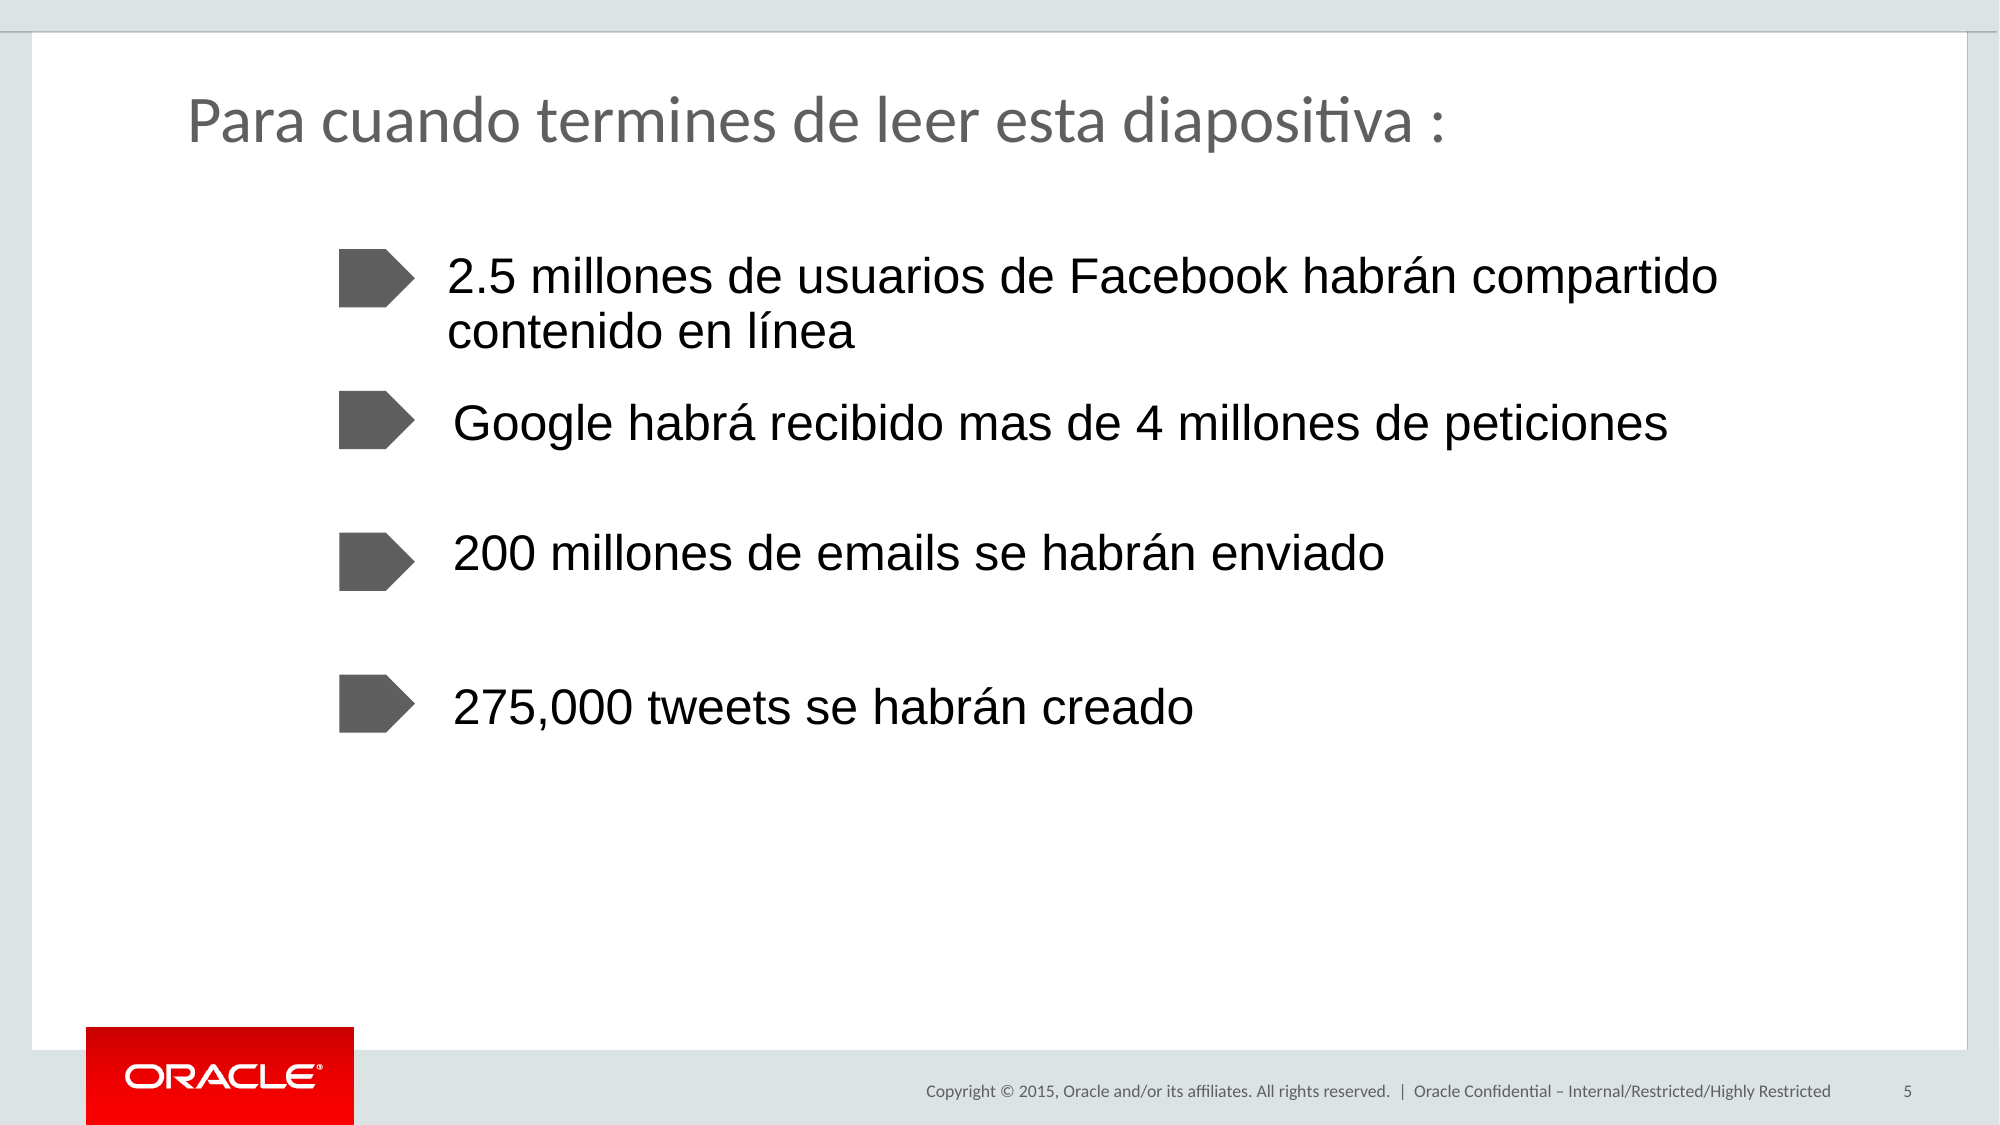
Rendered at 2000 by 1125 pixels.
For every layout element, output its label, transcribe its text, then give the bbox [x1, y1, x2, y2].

text_box [339, 532, 415, 591]
text_box [339, 249, 415, 308]
slide_number <number> [1849, 1075, 1913, 1106]
picture [86, 1027, 354, 1125]
text_box 200 millones de emails se habrán enviado [438, 518, 1816, 671]
text_box [339, 390, 415, 450]
text_box [339, 674, 415, 733]
footer Oracle Confidential – Internal/Restricted/Highly Restricted [1414, 1075, 1849, 1106]
text_box 2.5 millones de usuarios de Facebook habrán compartido contenido en línea [432, 240, 1810, 415]
text_box Google habrá recibido mas de 4 millones de peticiones [438, 388, 1816, 518]
title Para cuando termines de leer esta diapositiva : [187, 90, 1885, 156]
text_box 275,000 tweets se habrán creado [438, 671, 1816, 846]
